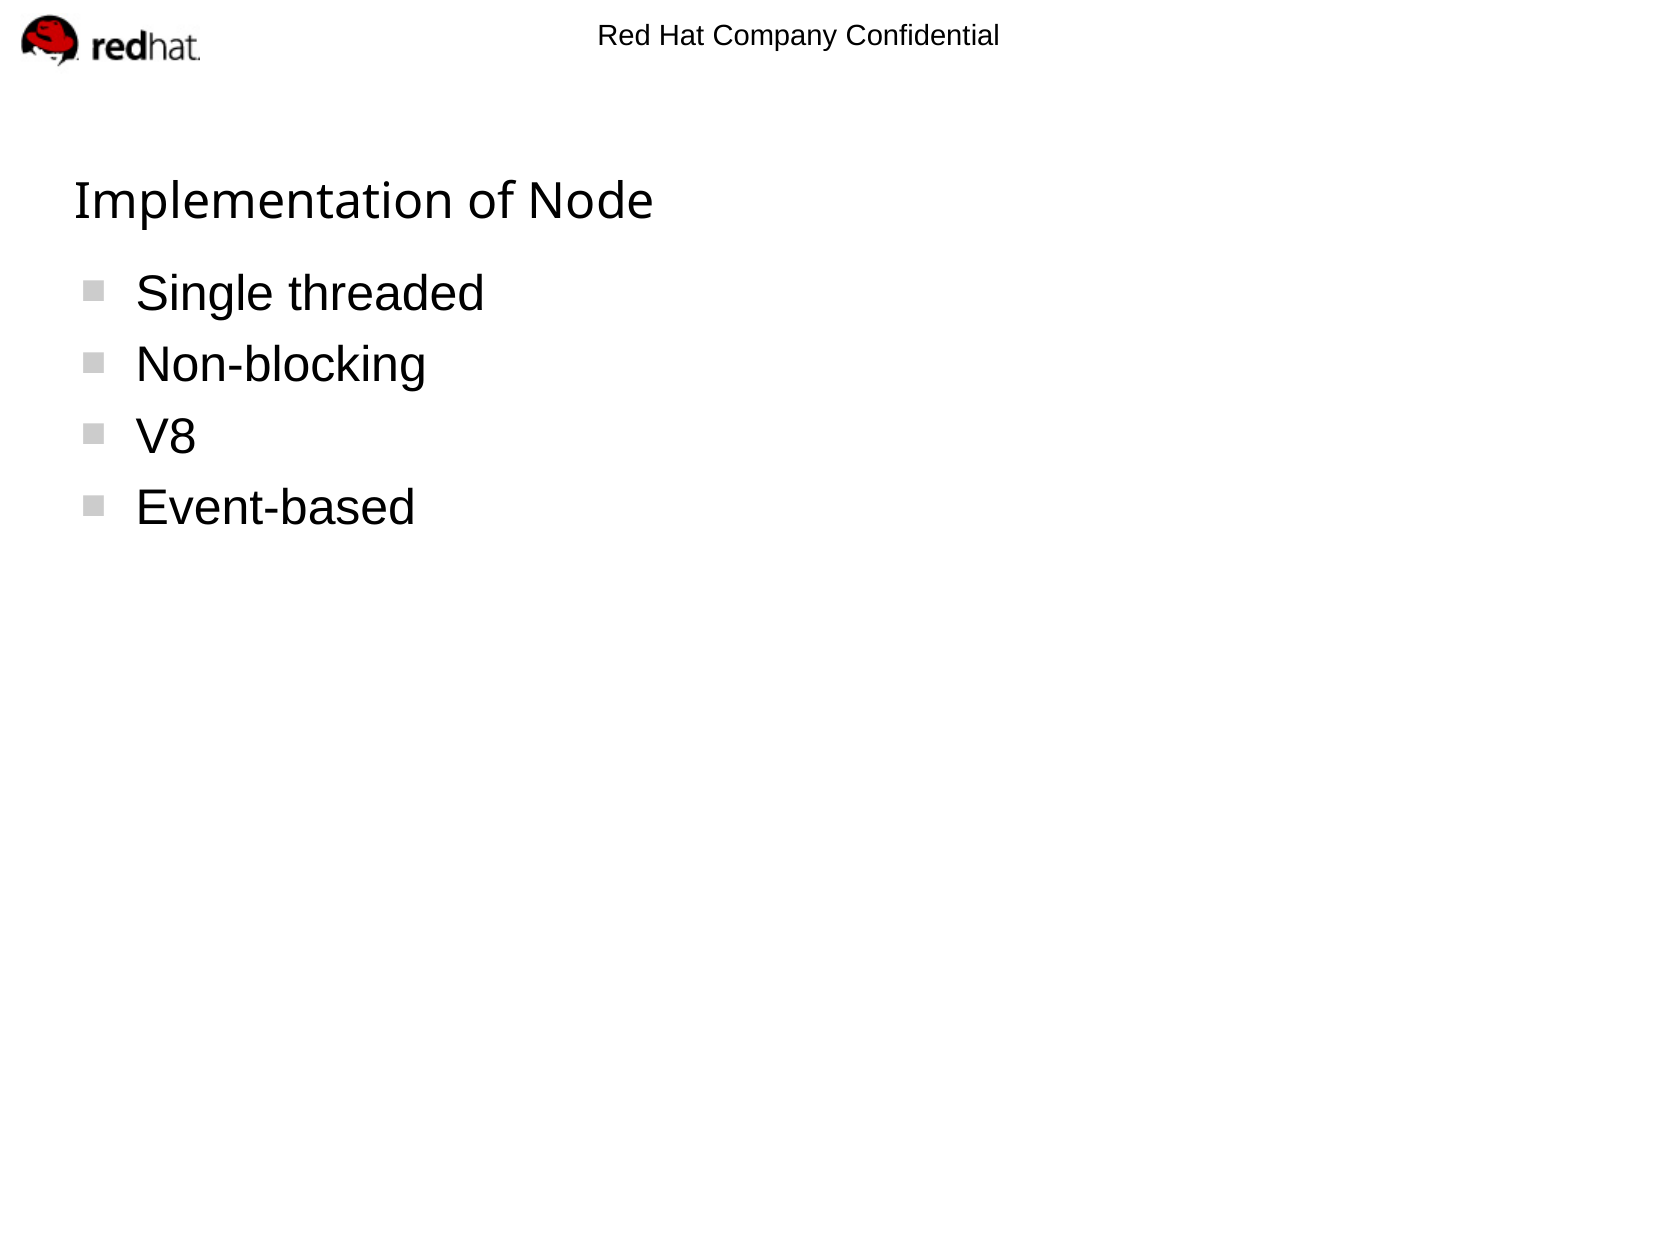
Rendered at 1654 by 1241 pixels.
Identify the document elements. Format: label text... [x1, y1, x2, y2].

list Single threaded Non-blocking V8 Event-based [77, 264, 1500, 1174]
picture [20, 13, 200, 74]
title Implementation of Node [74, 140, 1506, 259]
